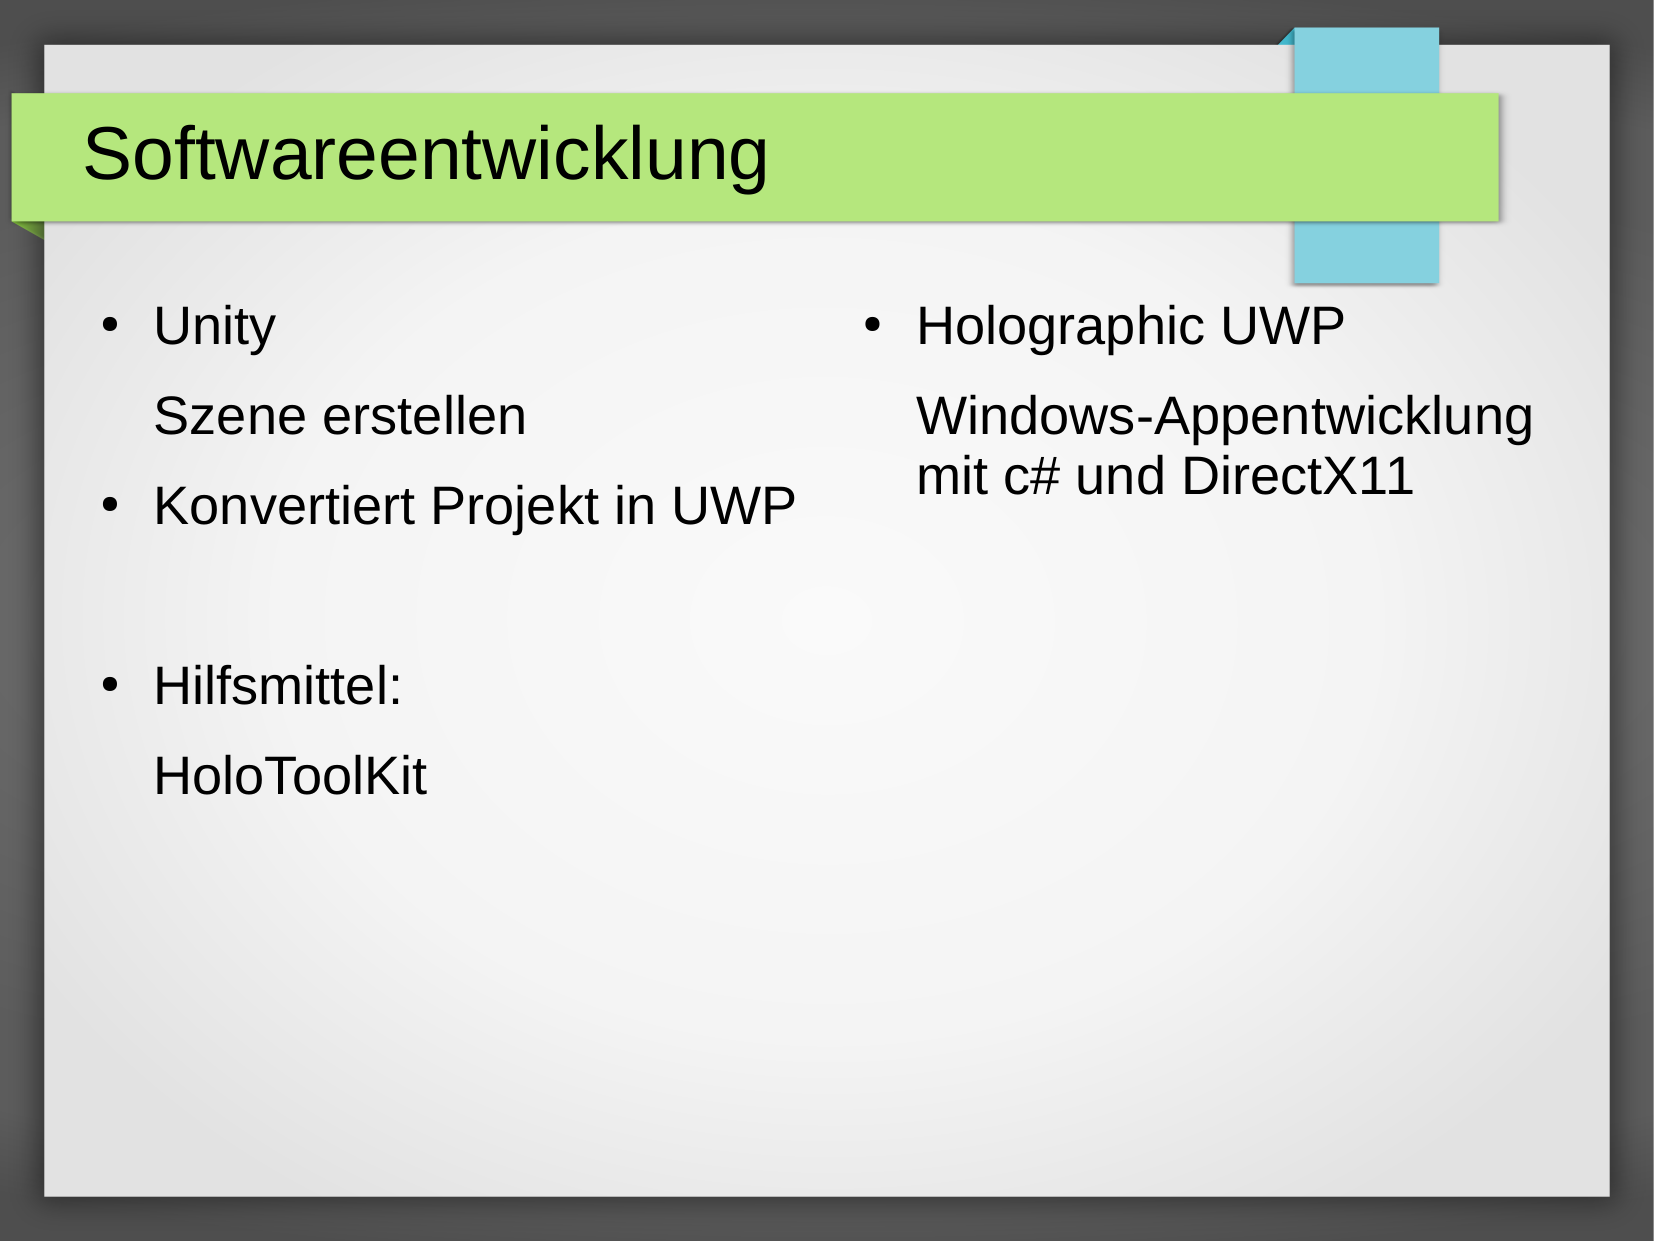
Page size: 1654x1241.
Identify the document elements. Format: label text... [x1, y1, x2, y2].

list Unity Szene erstellen Konvertiert Projekt in UWP Hilfsmittel: HoloToolKit [82, 295, 809, 1015]
picture [0, 0, 1654, 1241]
title Softwareentwicklung [82, 94, 1264, 213]
list Holographic UWP Windows-Appentwicklung mit c# und DirectX11 [845, 295, 1572, 1015]
